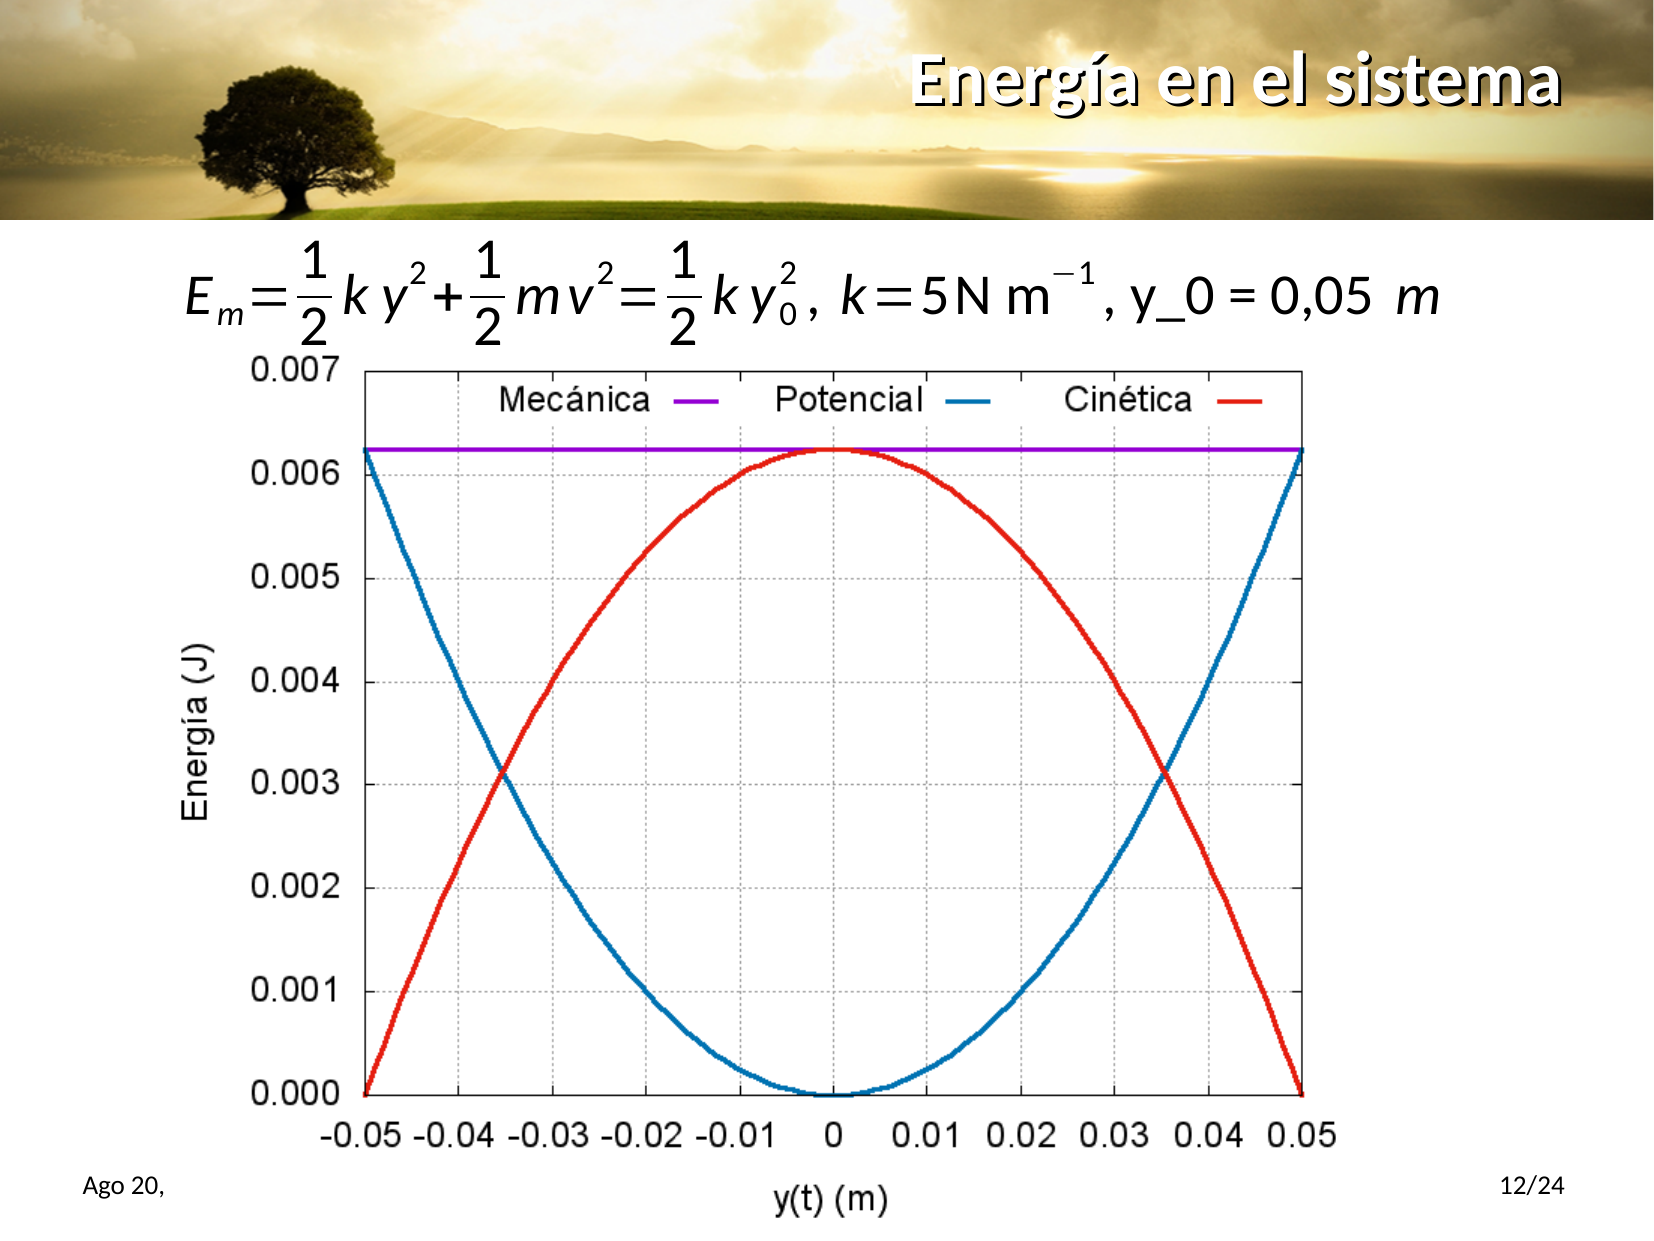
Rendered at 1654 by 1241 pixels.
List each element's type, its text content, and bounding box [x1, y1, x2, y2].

chart [177, 235, 1456, 431]
title Energía en el sistema [75, 19, 1564, 151]
picture [0, 0, 1654, 220]
picture [165, 329, 1366, 1231]
